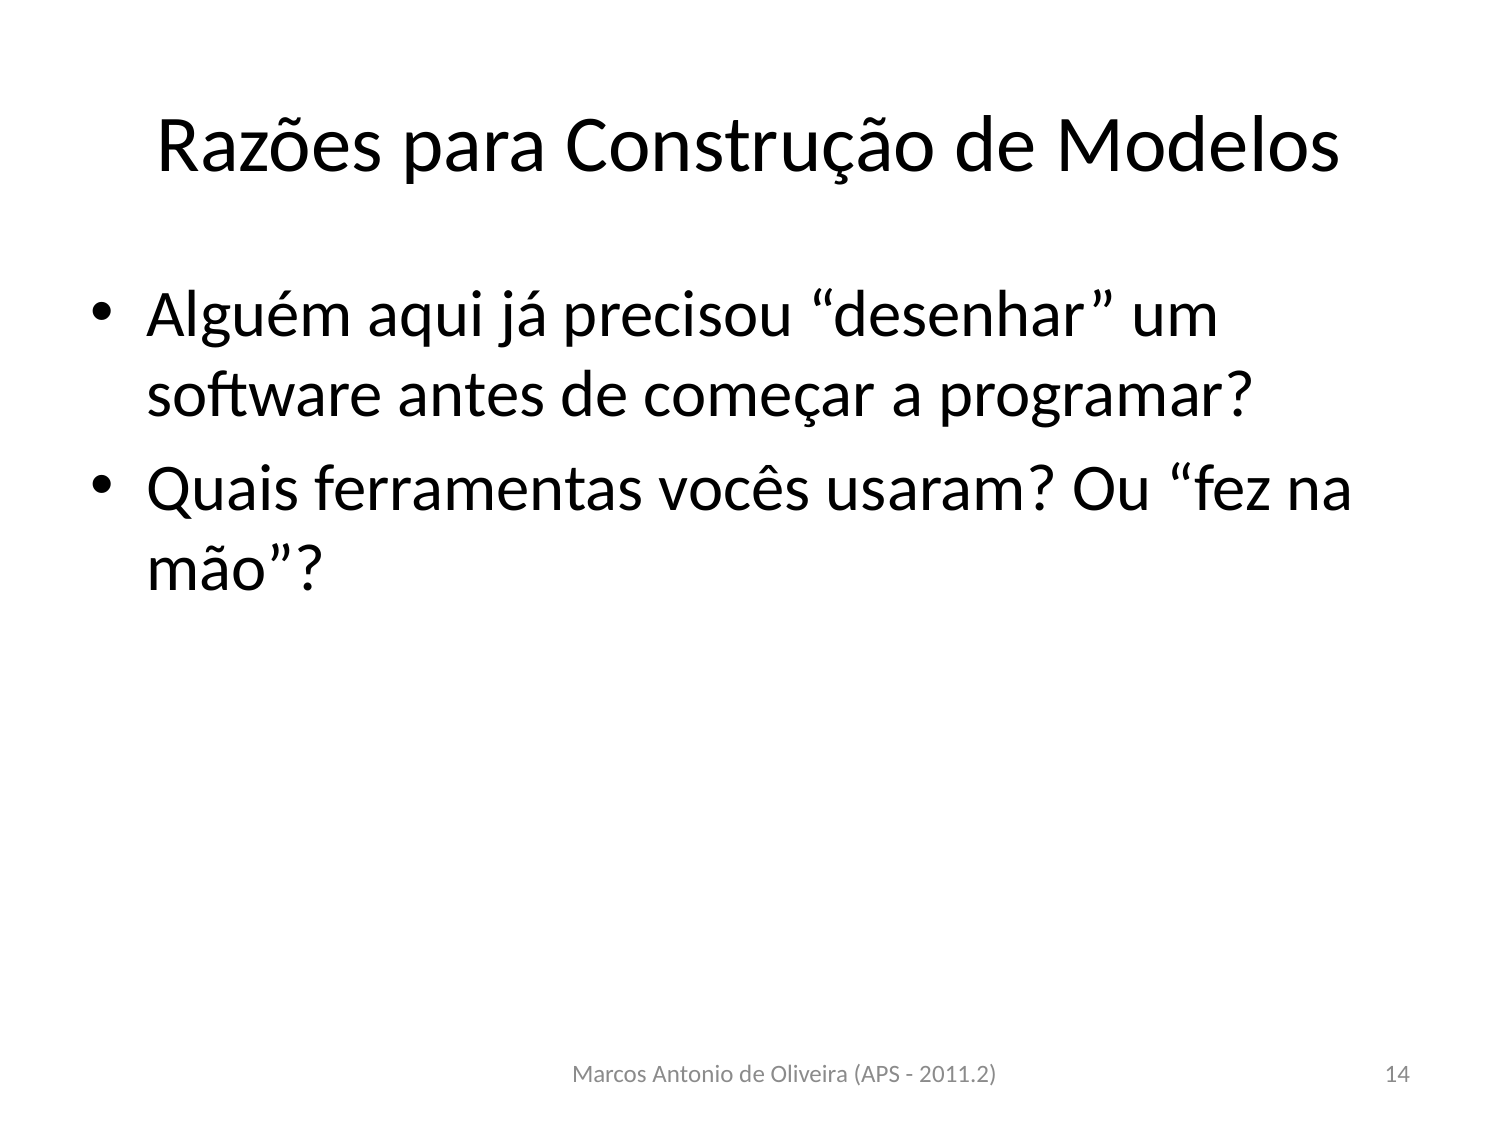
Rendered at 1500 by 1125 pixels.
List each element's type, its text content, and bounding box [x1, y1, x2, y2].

list Alguém aqui já precisou “desenhar” um software antes de começar a programar? Quais ferramentas vocês usaram? Ou “fez na mão”? [75, 262, 1425, 1005]
slide_number <número> [1074, 1042, 1425, 1103]
footer Marcos Antonio de Oliveira (APS - 2011.2) [512, 1042, 1058, 1103]
title Razões para Construção de Modelos [75, 45, 1425, 233]
